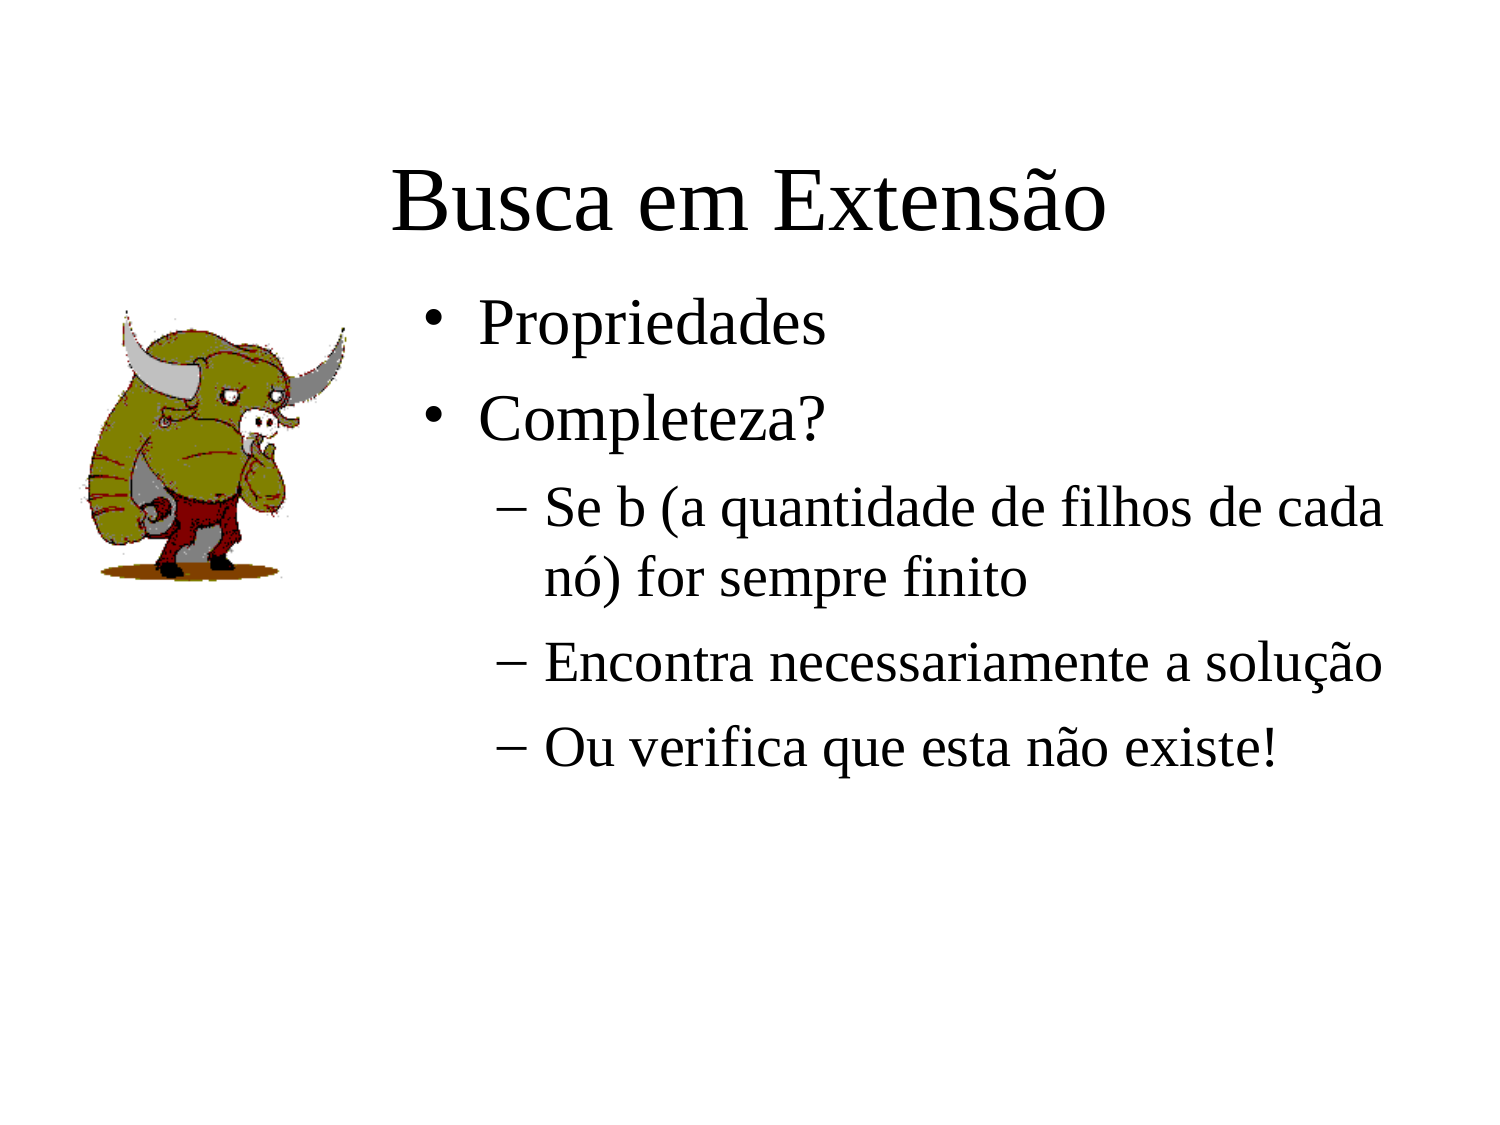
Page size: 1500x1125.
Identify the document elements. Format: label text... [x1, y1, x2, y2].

picture [59, 292, 381, 591]
title Busca em Extensão [112, 99, 1388, 288]
list Propriedades Completeza? Se b (a quantidade de filhos de cada nó) for sempre finito Encontra necessariamente a solução Ou verifica que esta não existe! [407, 269, 1477, 945]
